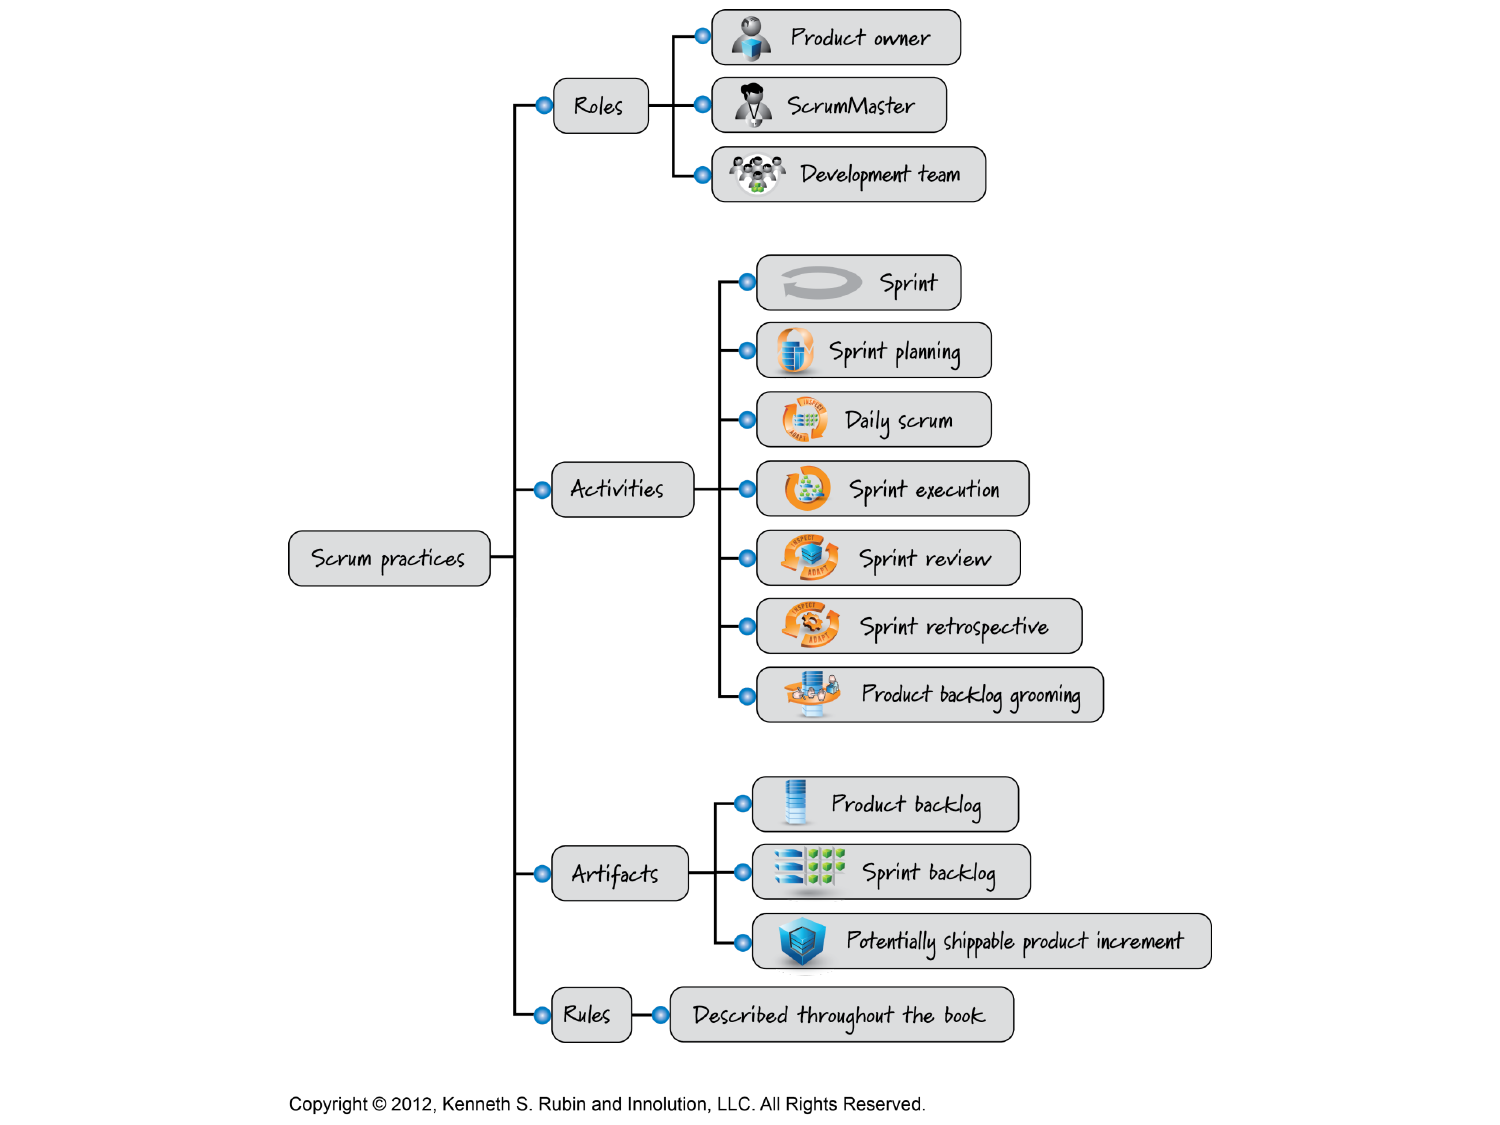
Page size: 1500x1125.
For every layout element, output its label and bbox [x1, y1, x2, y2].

picture [288, 9, 1212, 1116]
